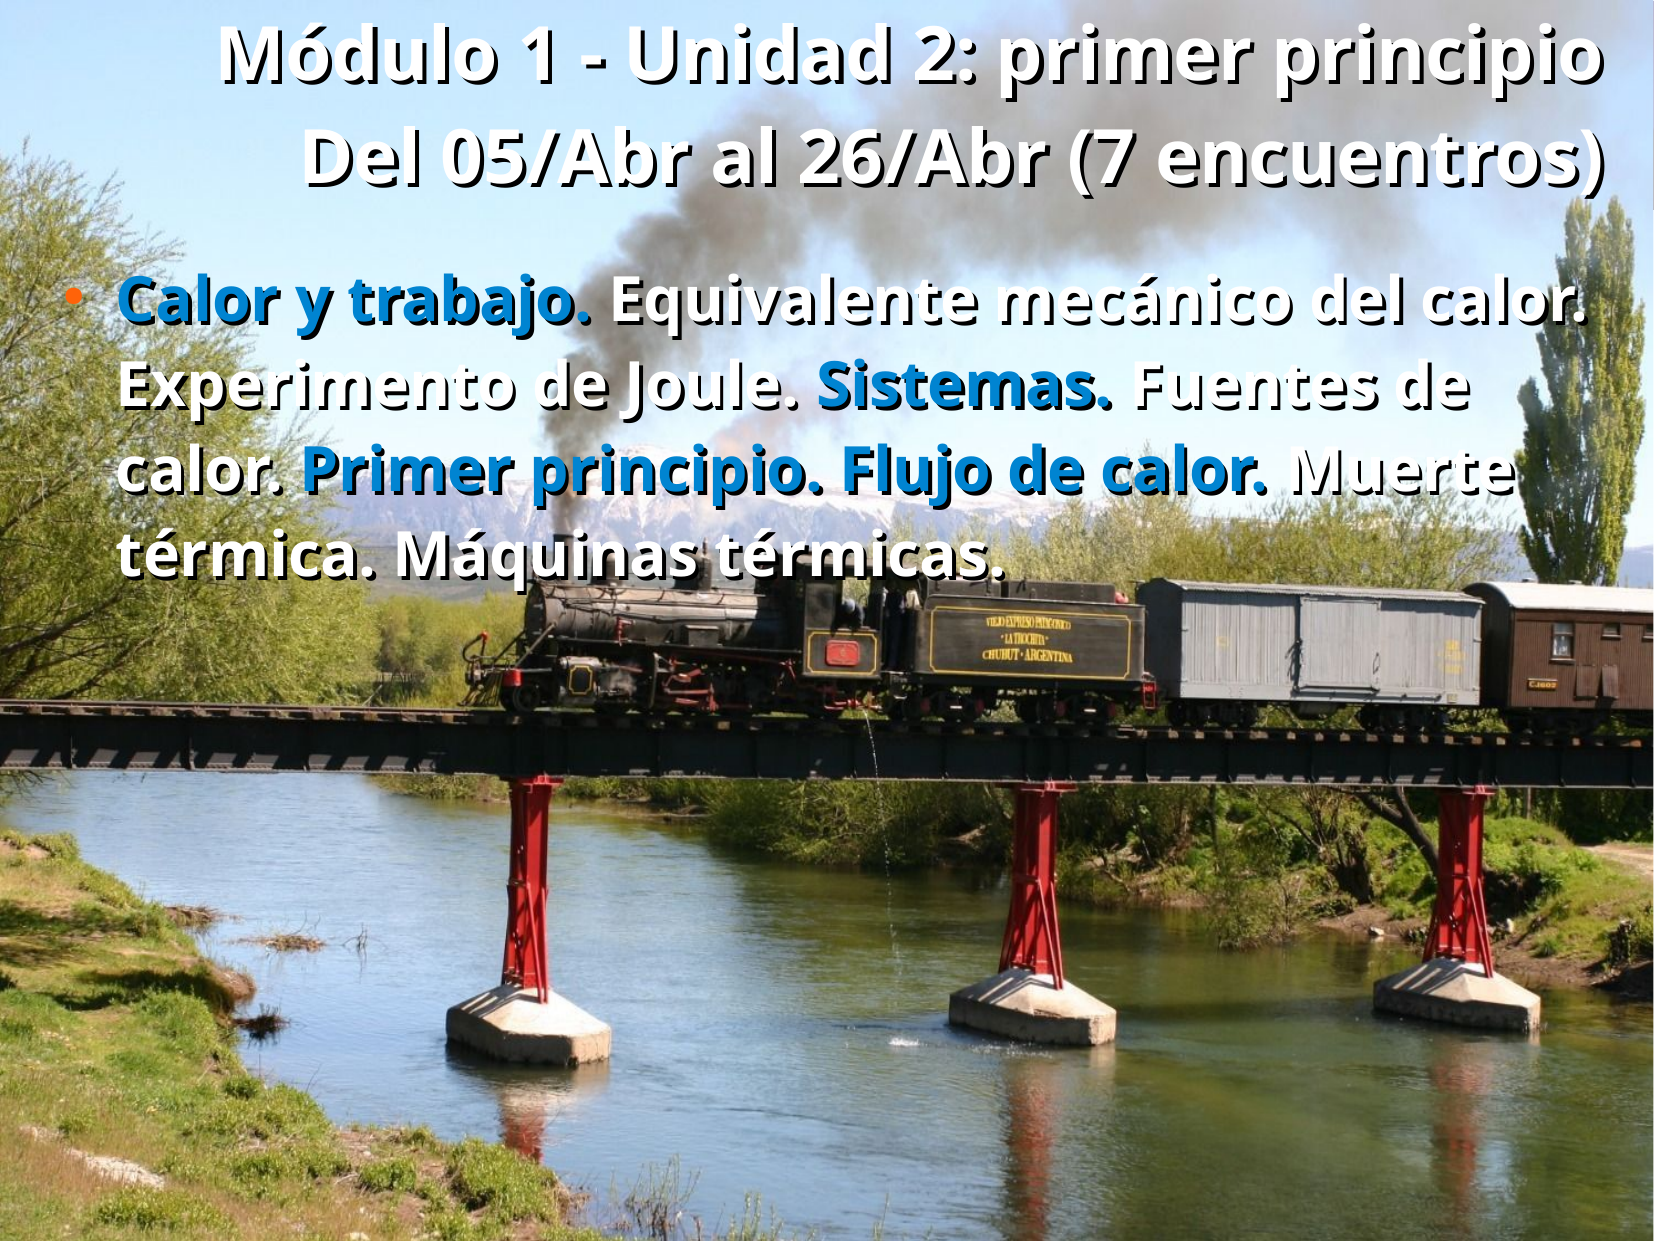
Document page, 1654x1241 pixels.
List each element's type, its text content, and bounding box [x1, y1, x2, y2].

list Calor y trabajo. Equivalente mecánico del calor. Experimento de Joule. Sistemas. Fuentes de calor. Primer principio. Flujo de calor. Muerte térmica. Máquinas térmicas. [45, 255, 1606, 1156]
picture [0, 0, 1654, 1241]
title Módulo 1 - Unidad 2: primer principio Del 05/Abr al 26/Abr (7 encuentros) [45, 11, 1606, 195]
